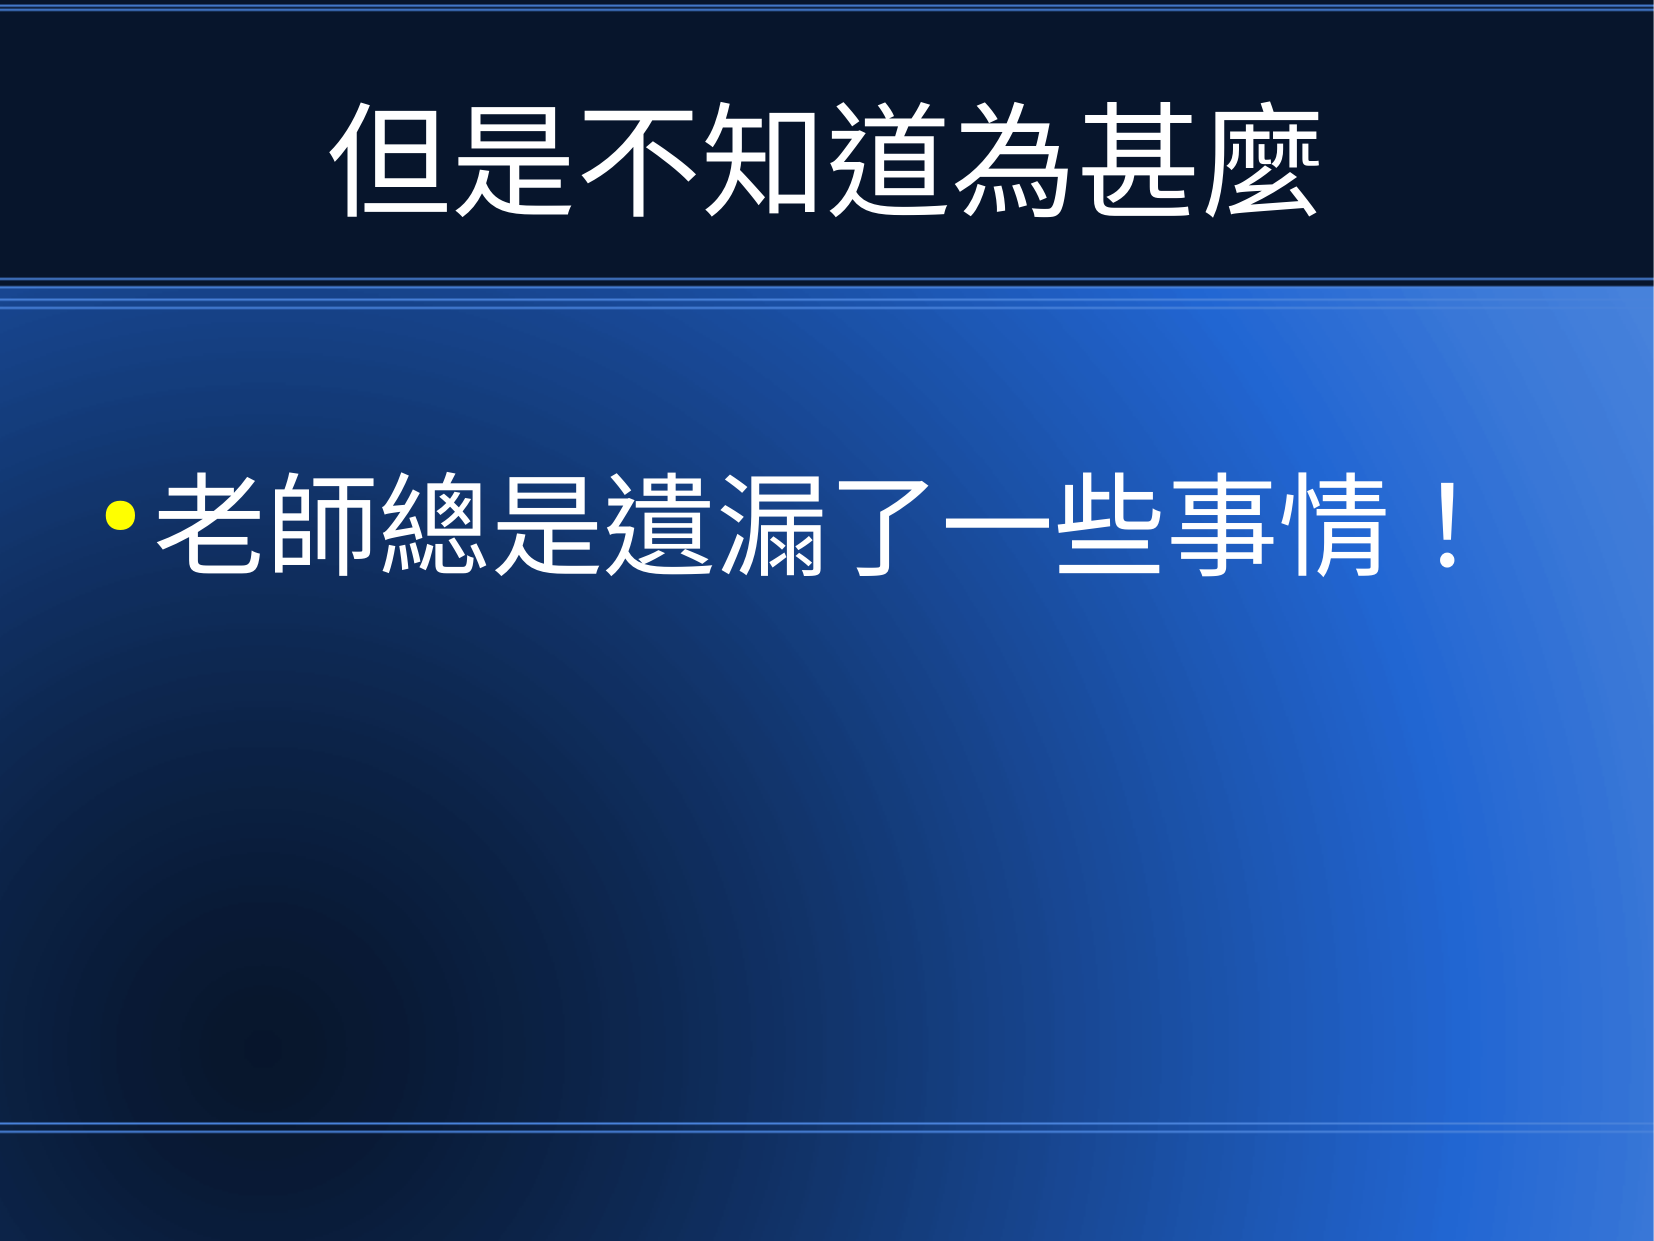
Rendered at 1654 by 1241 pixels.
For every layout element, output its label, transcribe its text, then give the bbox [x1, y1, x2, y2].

picture [0, 0, 1654, 1241]
list 老師總是遺漏了一些事情！ [82, 355, 1571, 1241]
title 但是不知道為甚麼 [82, 49, 1571, 257]
